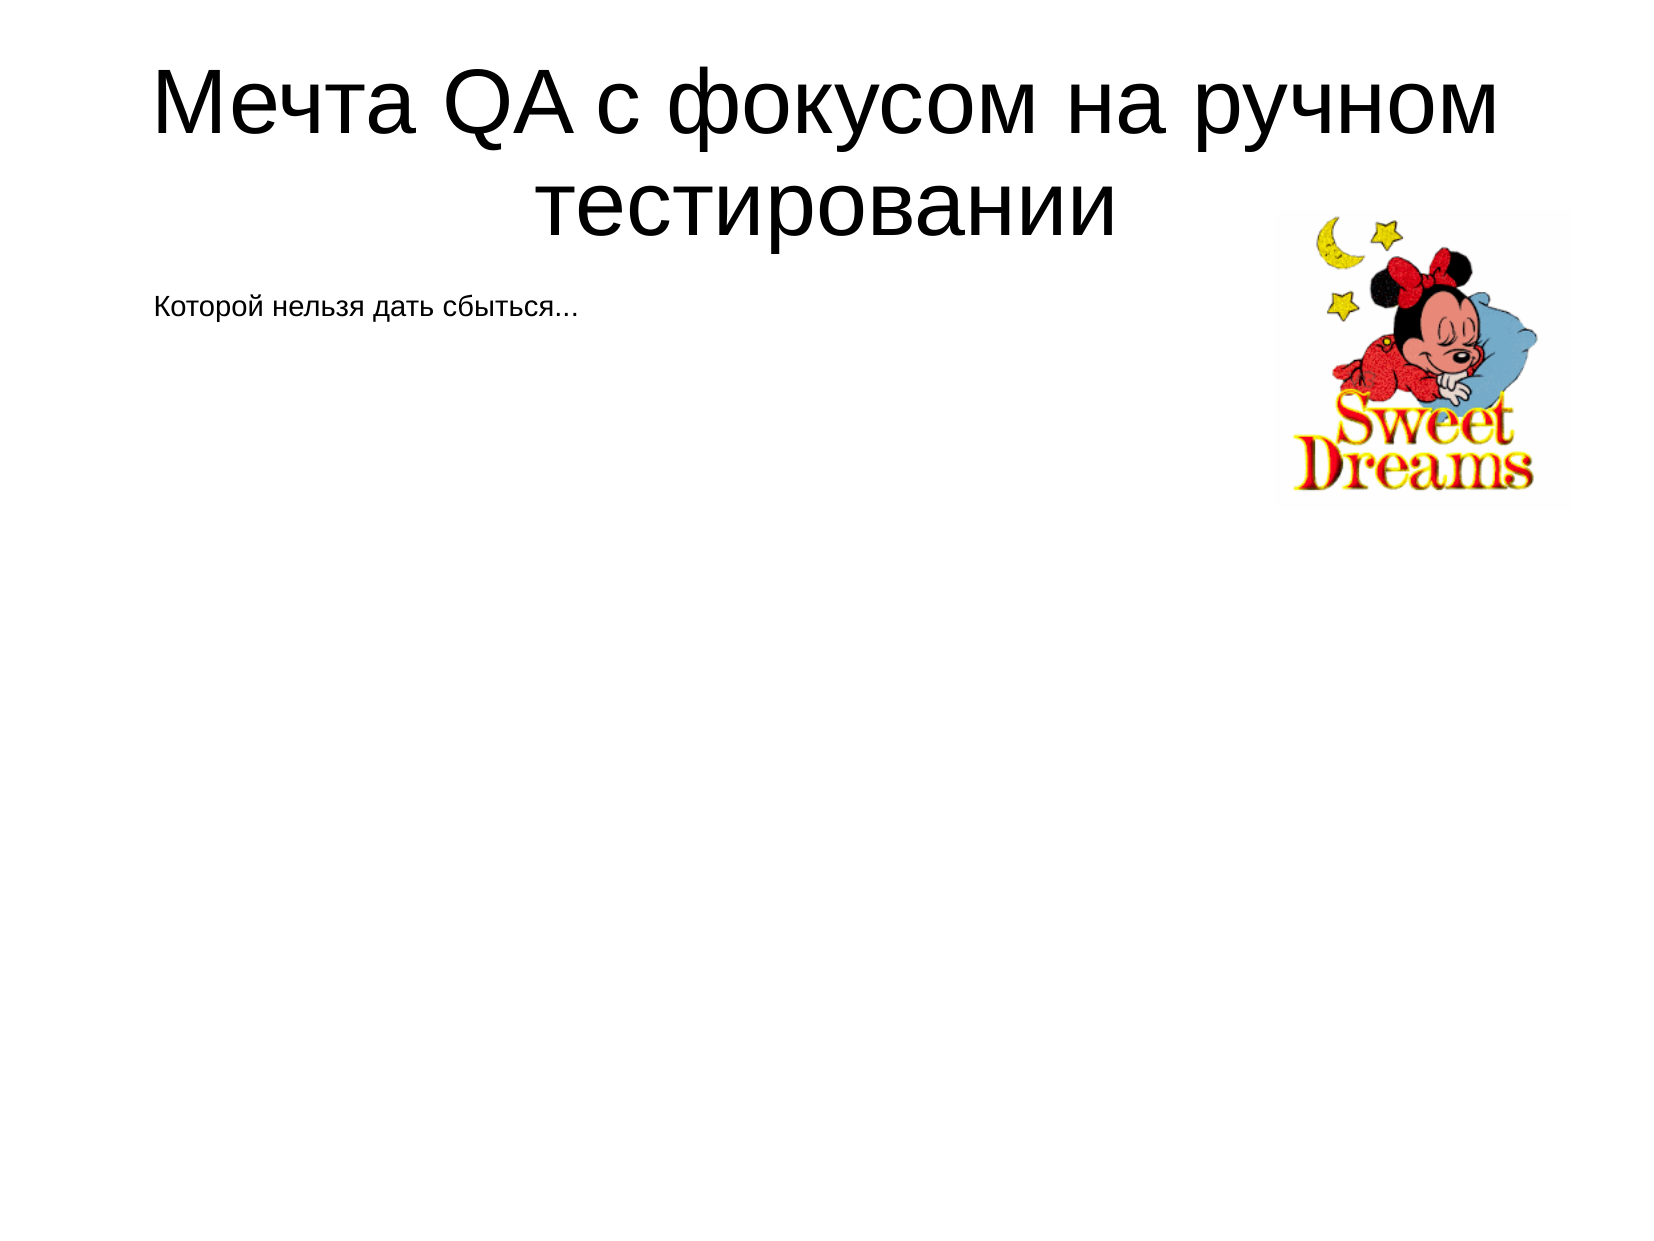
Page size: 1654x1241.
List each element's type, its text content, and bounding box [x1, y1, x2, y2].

title Мечта QA с фокусом на ручном тестировании [82, 49, 1571, 257]
picture [1274, 210, 1571, 511]
list Которой нельзя дать сбыться... [82, 290, 1571, 1010]
